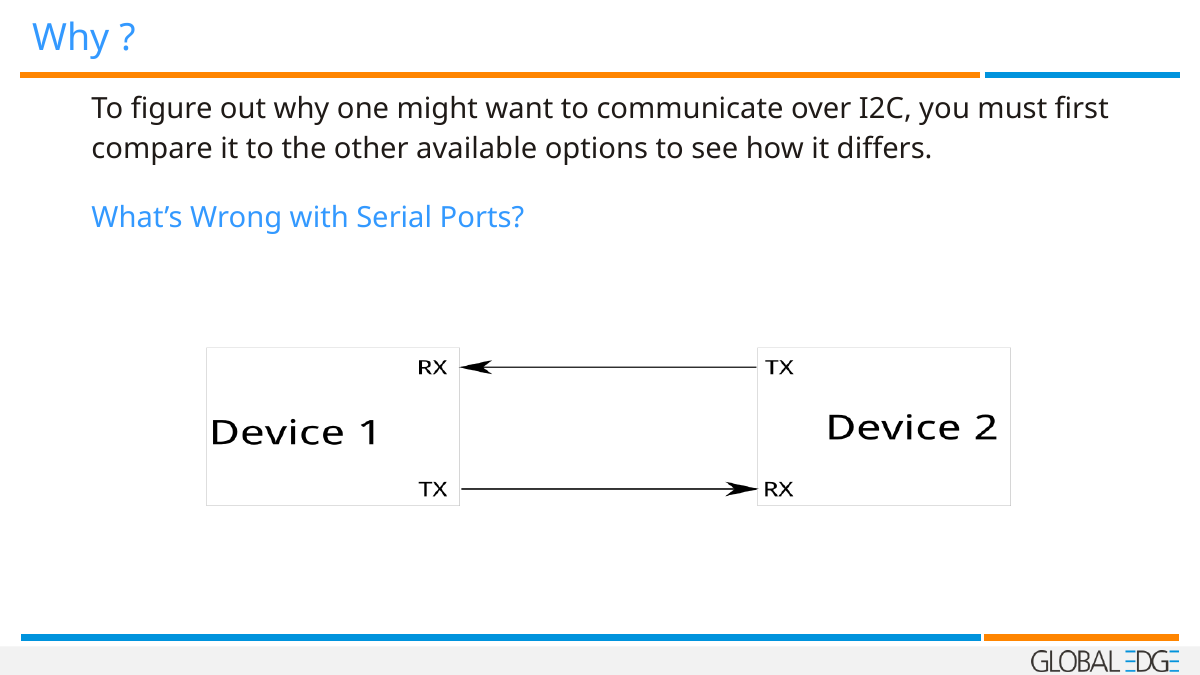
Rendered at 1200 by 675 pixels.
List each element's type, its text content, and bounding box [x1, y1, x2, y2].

title Why ? [12, 9, 1088, 63]
picture [165, 318, 1063, 537]
picture [1031, 650, 1179, 672]
list To figure out why one might want to communicate over I2C, you must first compare it to the other available options to see how it differs. What’s Wrong with Serial Ports? [20, 87, 1179, 628]
